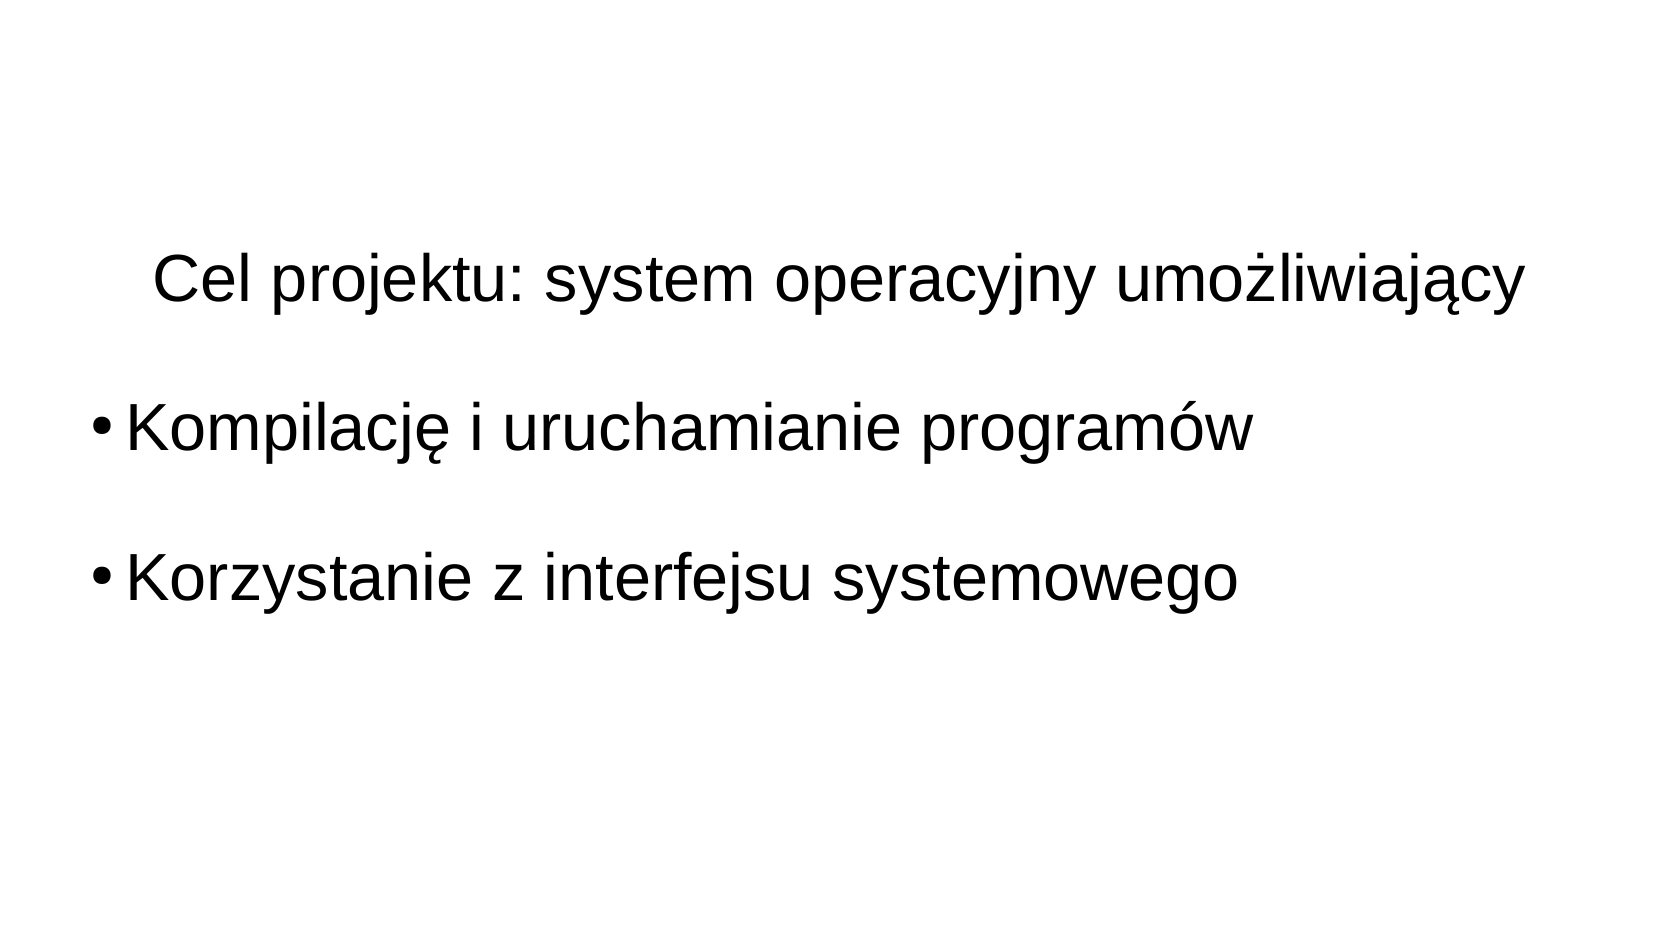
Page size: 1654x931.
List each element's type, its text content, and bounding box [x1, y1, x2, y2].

subtitle Cel projektu: system operacyjny umożliwiający Kompilację i uruchamianie programów Korzystanie z interfejsu systemowego [90, 225, 1591, 631]
